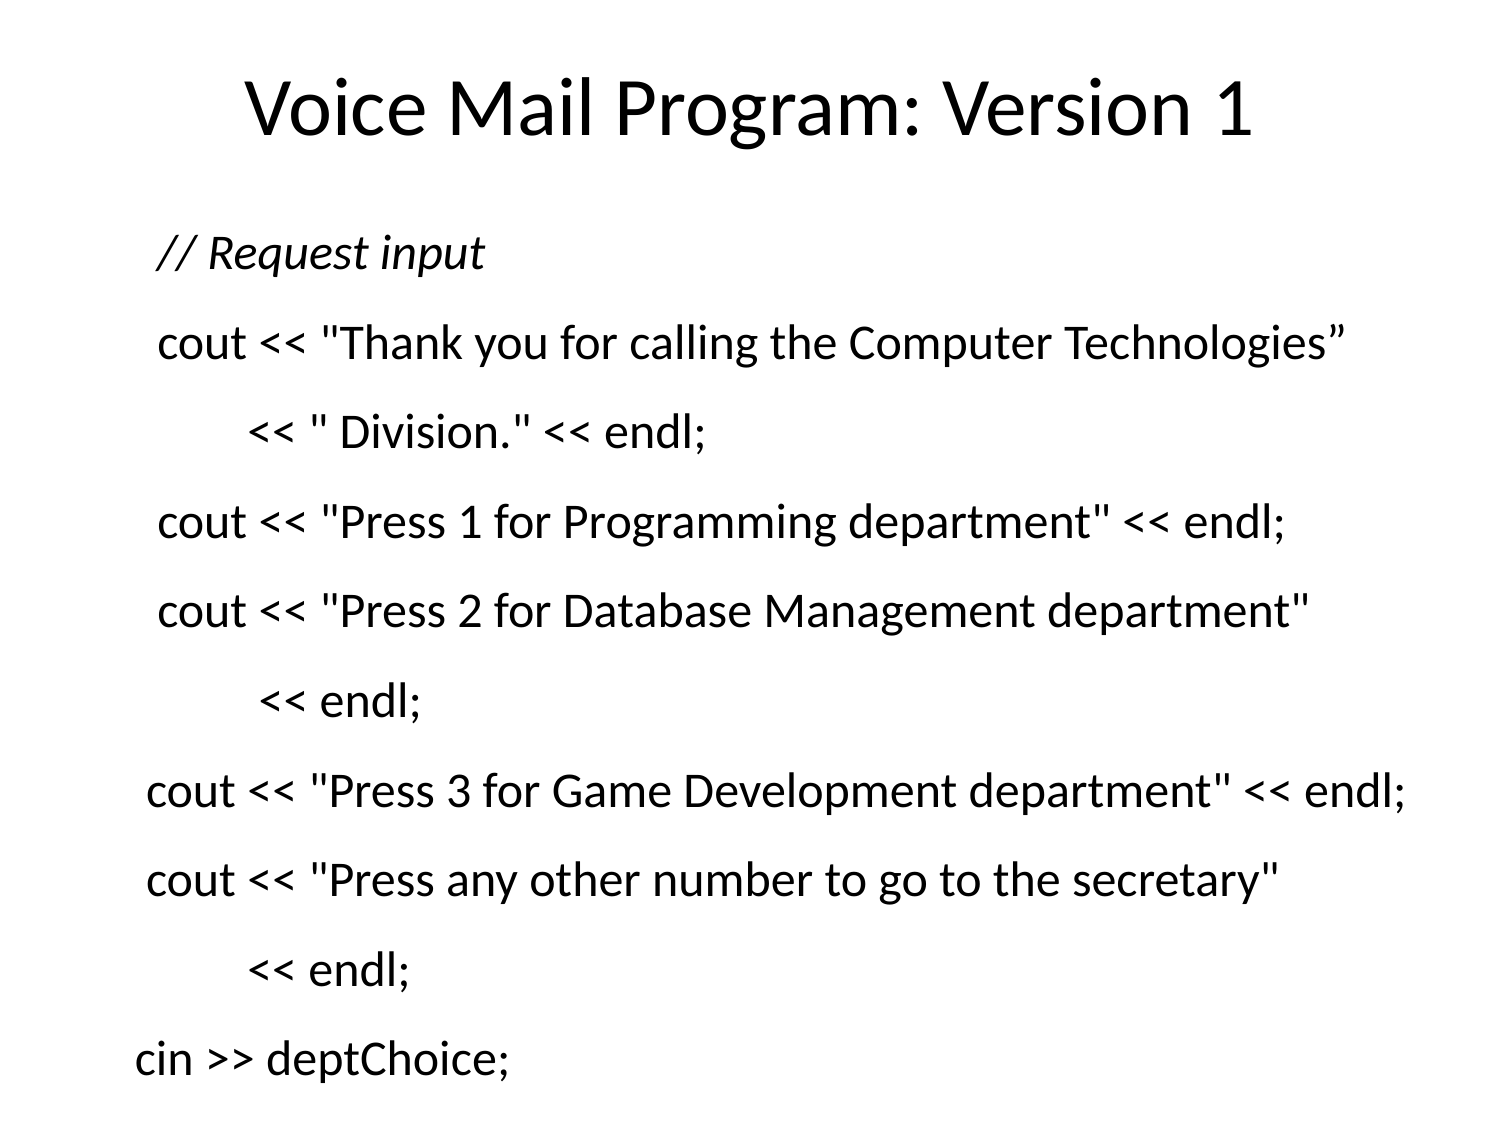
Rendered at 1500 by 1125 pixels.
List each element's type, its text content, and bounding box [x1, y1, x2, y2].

title Voice Mail Program: Version 1 [75, 45, 1425, 212]
list // Request input cout << "Thank you for calling the Computer Technologies” << " Division." << endl; cout << "Press 1 for Programming department" << endl; cout << "Press 2 for Database Management department" << endl; cout << "Press 3 for Game Development department" << endl; cout << "Press any other number to go to the secretary" << endl; cin >> deptChoice; [75, 212, 1450, 1100]
